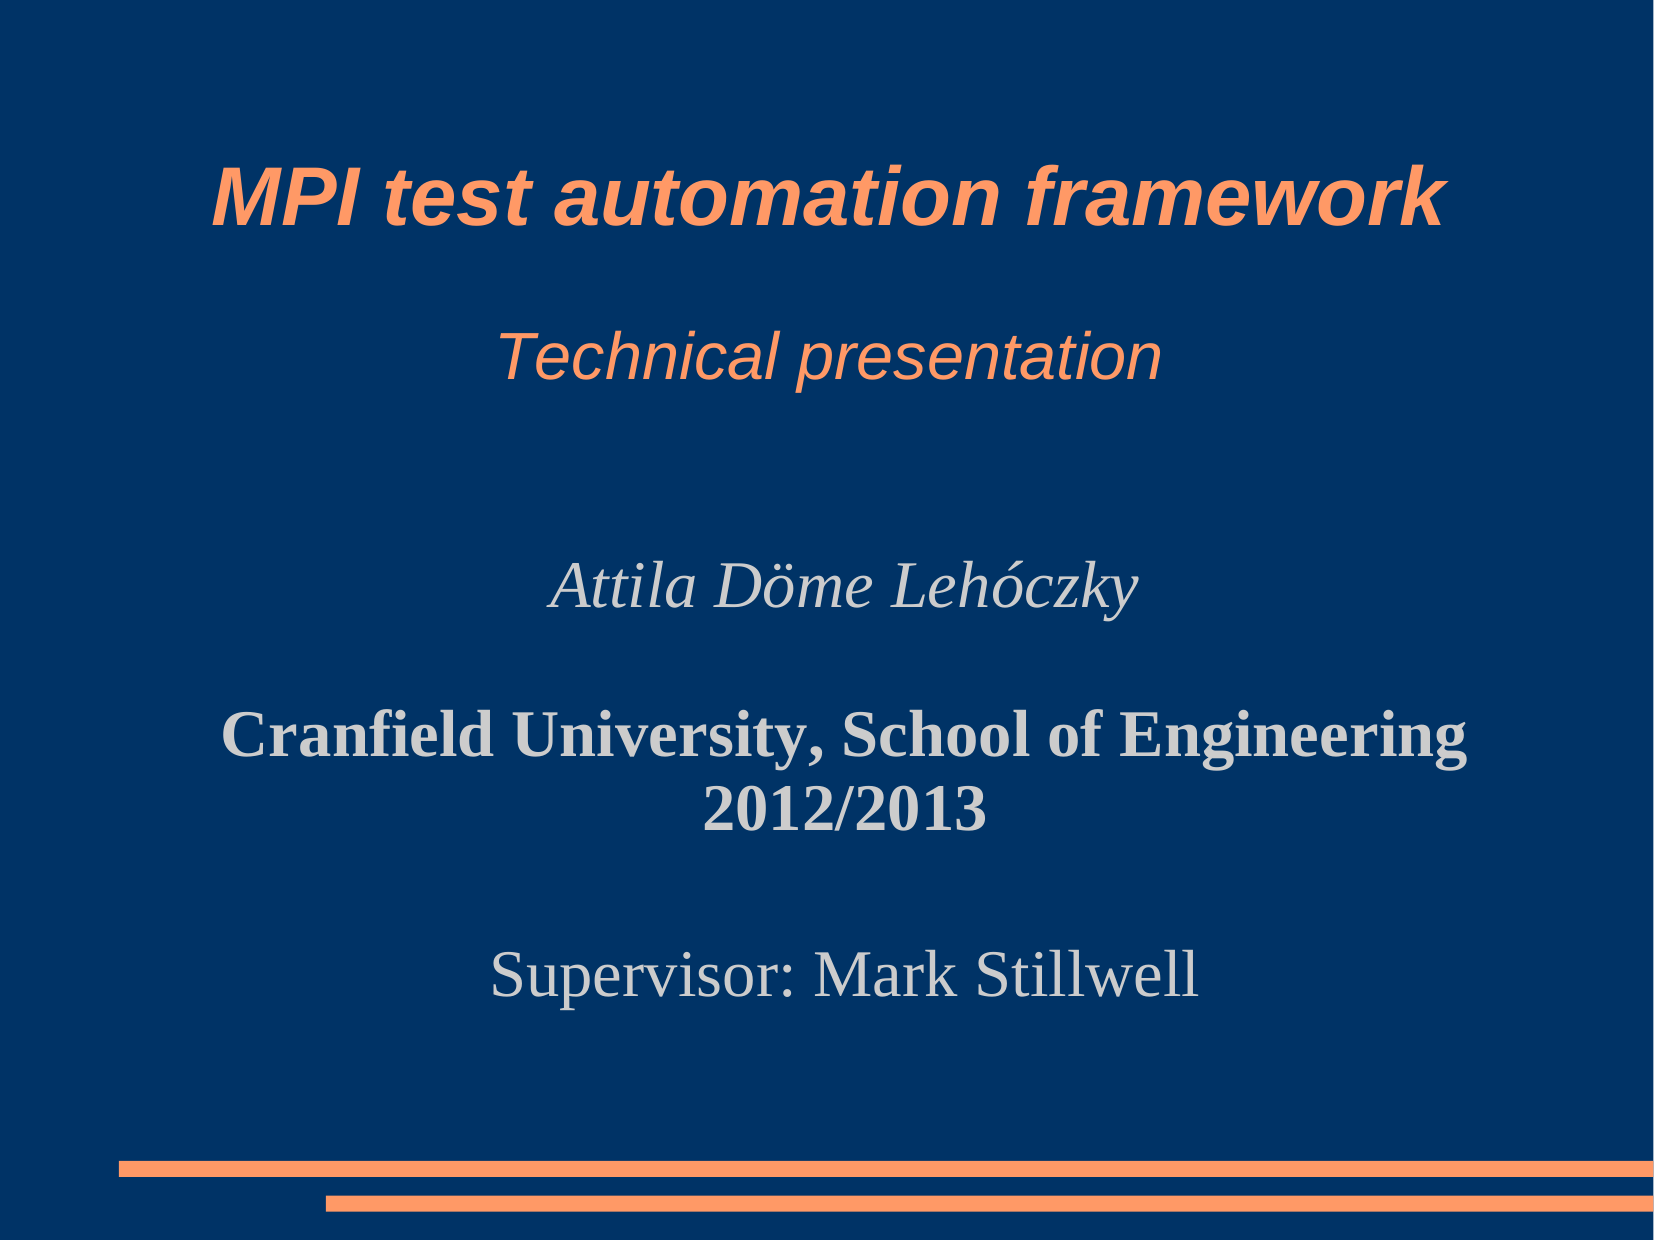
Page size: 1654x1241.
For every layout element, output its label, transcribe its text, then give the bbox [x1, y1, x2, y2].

text_box Supervisor: Mark Stillwell [125, 885, 1565, 1063]
title MPI test automation framework [123, 100, 1536, 259]
subtitle Attila Döme Lehóczky [125, 496, 1565, 667]
text_box Cranfield University, School of Engineering 2012/2013 [125, 667, 1565, 875]
title Technical presentation [123, 259, 1536, 453]
